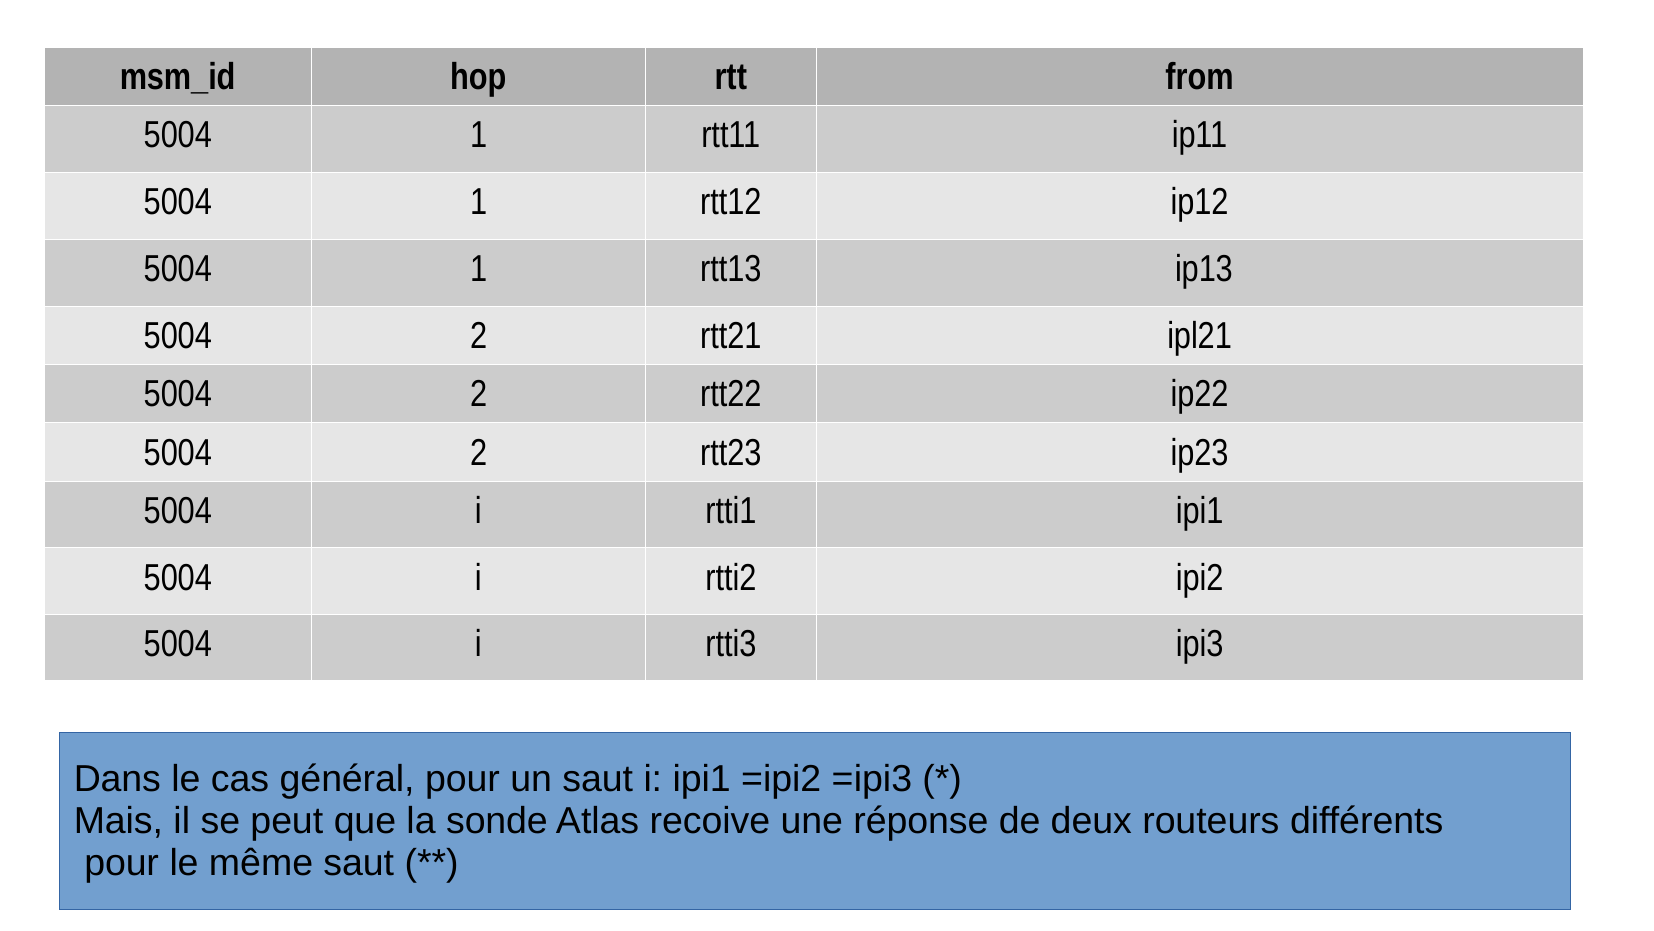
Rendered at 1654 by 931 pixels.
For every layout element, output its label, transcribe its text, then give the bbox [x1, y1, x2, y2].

table_cell rtti2 [646, 548, 816, 614]
table_cell rtti3 [646, 615, 816, 680]
table_cell 5004 [45, 548, 311, 614]
table_cell rtt12 [646, 173, 816, 239]
table_cell 5004 [45, 307, 311, 364]
table_header msm_id [45, 48, 311, 105]
table_cell rtt11 [646, 106, 816, 172]
table_cell 1 [312, 240, 645, 306]
table_cell ipl21 [817, 307, 1583, 364]
table_cell 5004 [45, 482, 311, 547]
table_cell 5004 [45, 423, 311, 481]
text_box Dans le cas général, pour un saut i: ipi1 =ipi2 =ipi3 (*) Mais, il se peut que la sonde Atlas recoive une réponse de deux routeurs différents pour le même saut (**) [59, 732, 1571, 910]
table_cell 5004 [45, 240, 311, 306]
table_cell rtti1 [646, 482, 816, 547]
table_cell 5004 [45, 106, 311, 172]
table_cell i [312, 615, 645, 680]
table_cell 2 [312, 307, 645, 364]
table_cell 5004 [45, 615, 311, 680]
table_cell 2 [312, 423, 645, 481]
table_cell i [312, 548, 645, 614]
table_cell ipi3 [817, 615, 1583, 680]
table_cell rtt23 [646, 423, 816, 481]
table_header rtt [646, 48, 816, 105]
table_cell i [312, 482, 645, 547]
table_cell ip12 [817, 173, 1583, 239]
table_cell rtt13 [646, 240, 816, 306]
table_cell ip13 [817, 240, 1583, 306]
table_cell ip23 [817, 423, 1583, 481]
table_header hop [312, 48, 645, 105]
table_cell ip22 [817, 365, 1583, 422]
table_cell 5004 [45, 365, 311, 422]
table_cell 1 [312, 106, 645, 172]
table_cell ipi2 [817, 548, 1583, 614]
table_header from [817, 48, 1583, 105]
table_cell 2 [312, 365, 645, 422]
table_cell ip11 [817, 106, 1583, 172]
table_cell 5004 [45, 173, 311, 239]
table_cell ipi1 [817, 482, 1583, 547]
table_cell 1 [312, 173, 645, 239]
table_cell rtt22 [646, 365, 816, 422]
table_cell rtt21 [646, 307, 816, 364]
